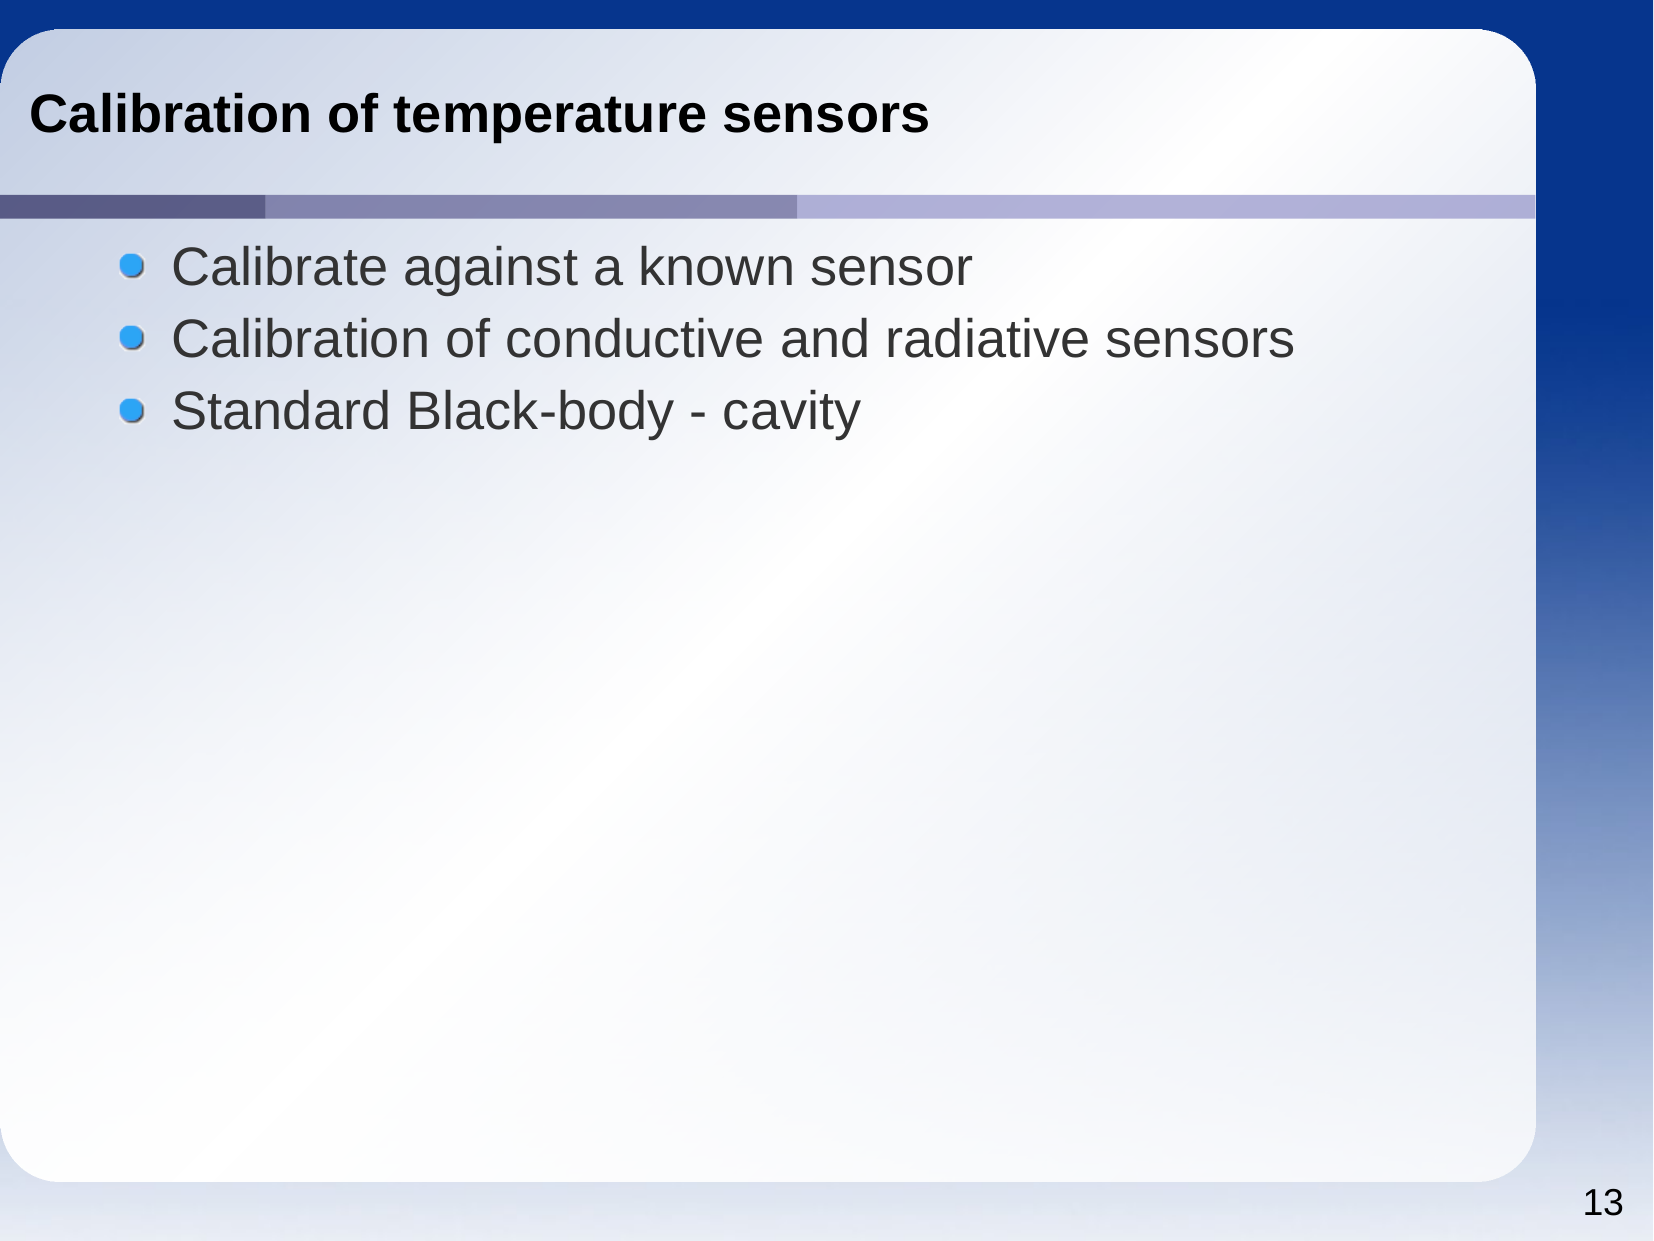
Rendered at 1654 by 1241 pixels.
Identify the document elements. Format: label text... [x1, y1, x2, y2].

picture [0, 0, 1654, 1241]
title Calibration of temperature sensors [29, 49, 1506, 178]
list Calibrate against a known sensor Calibration of conductive and radiative sensors Standard Black-body - cavity [29, 236, 1506, 1152]
